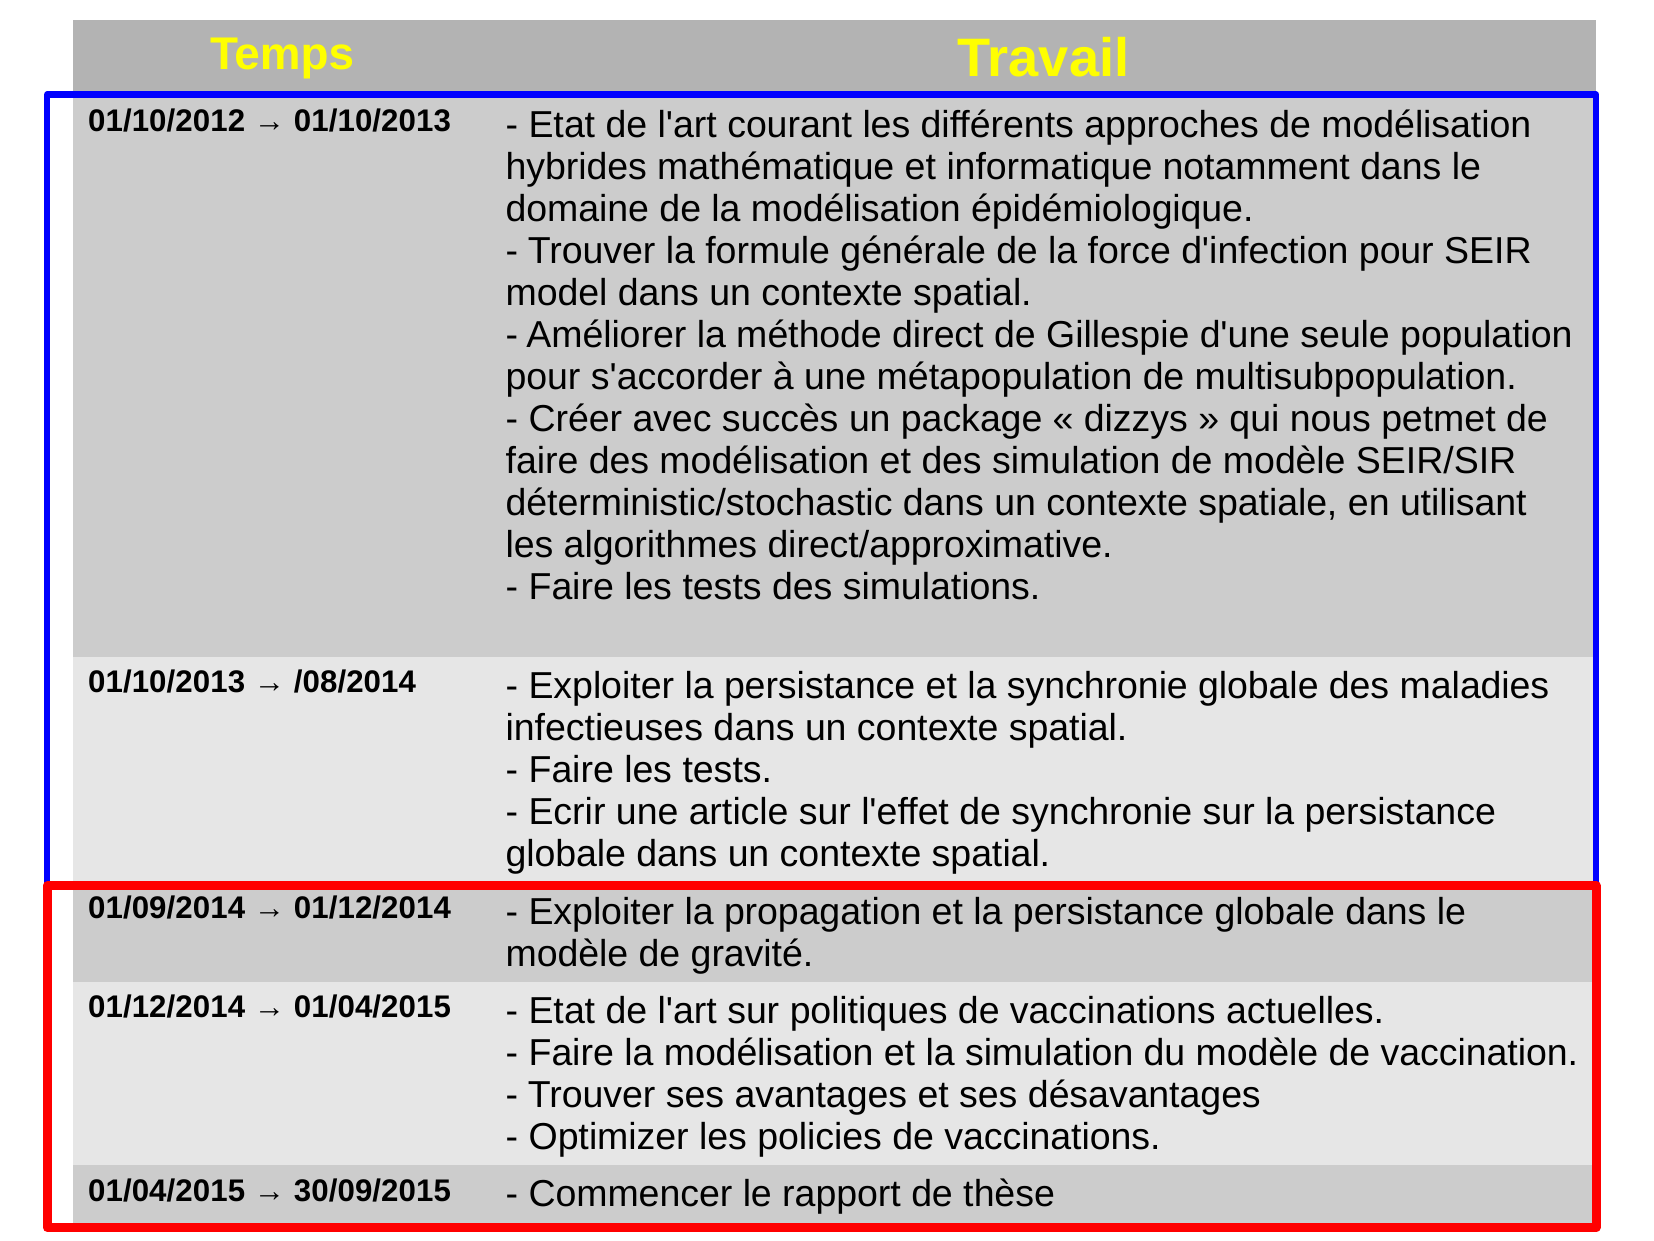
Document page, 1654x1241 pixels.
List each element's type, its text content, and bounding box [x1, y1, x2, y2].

table_cell 01/10/2013 → /08/2014 [73, 657, 491, 881]
table_cell - Exploiter la propagation et la persistance globale dans le modèle de gravité. [491, 890, 1592, 982]
table_cell - Etat de l'art courant les différents approches de modélisation hybrides mathématique et informatique notamment dans le domaine de la modélisation épidémiologique. - Trouver la formule générale de la force d'infection pour SEIR model dans un contexte spatial. - Améliorer la méthode direct de Gillespie d'une seule population pour s'accorder à une métapopulation de multisubpopulation. - Créer avec succès un package « dizzys » qui nous petmet de faire des modélisation et des simulation de modèle SEIR/SIR déterministic/stochastic dans un contexte spatiale, en utilisant les algorithmes direct/approximative. - Faire les tests des simulations. [491, 98, 1593, 657]
table_cell - Exploiter la persistance et la synchronie globale des maladies infectieuses dans un contexte spatial. - Faire les tests. - Ecrir une article sur l'effet de synchronie sur la persistance globale dans un contexte spatial. [491, 657, 1593, 881]
table_cell 01/10/2012 → 01/10/2013 [73, 98, 491, 657]
table_header Travail [491, 20, 1596, 91]
table_cell 01/09/2014 → 01/12/2014 [73, 890, 491, 982]
table_cell 01/12/2014 → 01/04/2015 [73, 982, 491, 1165]
table_header Temps [73, 20, 491, 91]
table_cell - Etat de l'art sur politiques de vaccinations actuelles. - Faire la modélisation et la simulation du modèle de vaccination. - Trouver ses avantages et ses désavantages - Optimizer les policies de vaccinations. [491, 982, 1592, 1165]
table_cell 01/04/2015 → 30/09/2015 [73, 1165, 491, 1223]
table_cell - Commencer le rapport de thèse [491, 1165, 1592, 1223]
